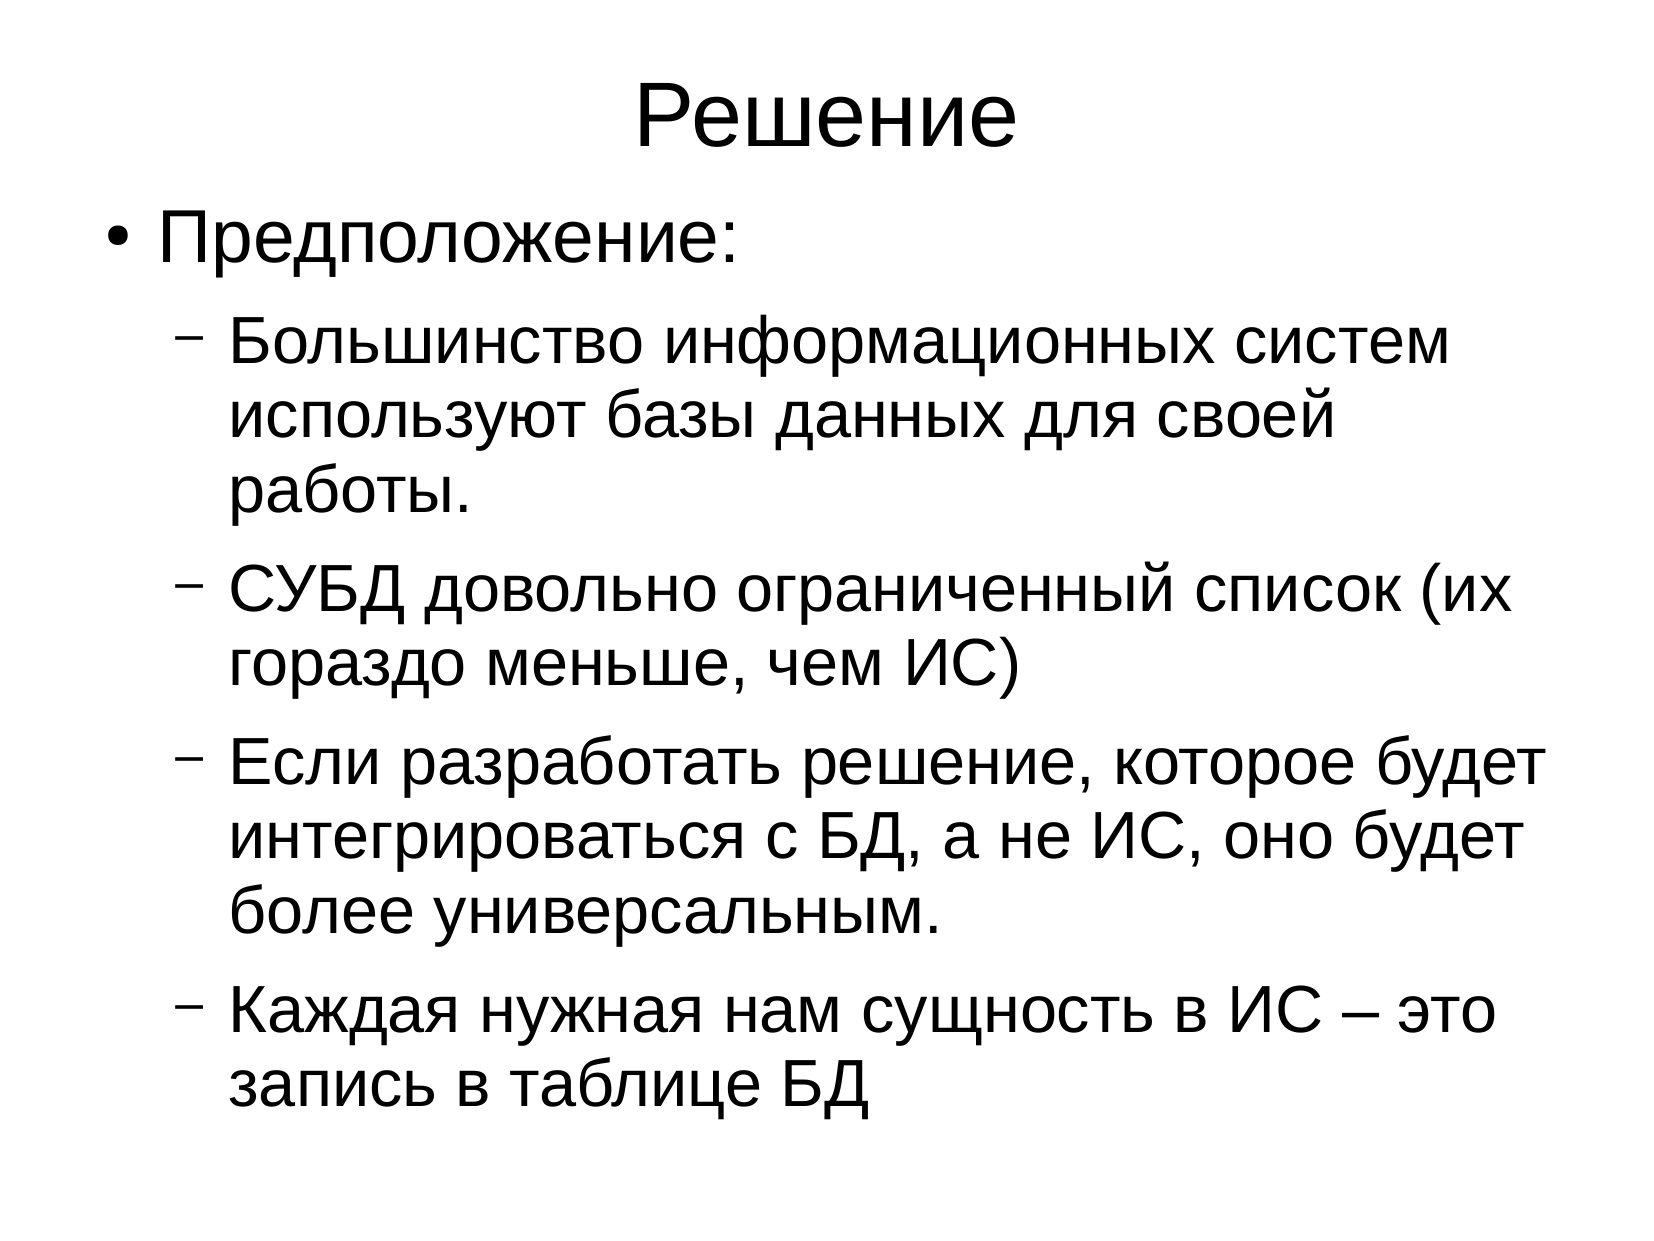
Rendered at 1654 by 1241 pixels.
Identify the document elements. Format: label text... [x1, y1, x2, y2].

list Предположение: Большинство информационных систем используют базы данных для своей работы. СУБД довольно ограниченный список (их гораздо меньше, чем ИС) Если разработать решение, которое будет интегрироваться с БД, а не ИС, оно будет более универсальным. Каждая нужная нам сущность в ИС – это запись в таблице БД [86, 195, 1576, 1126]
title Решение [82, 49, 1571, 181]
